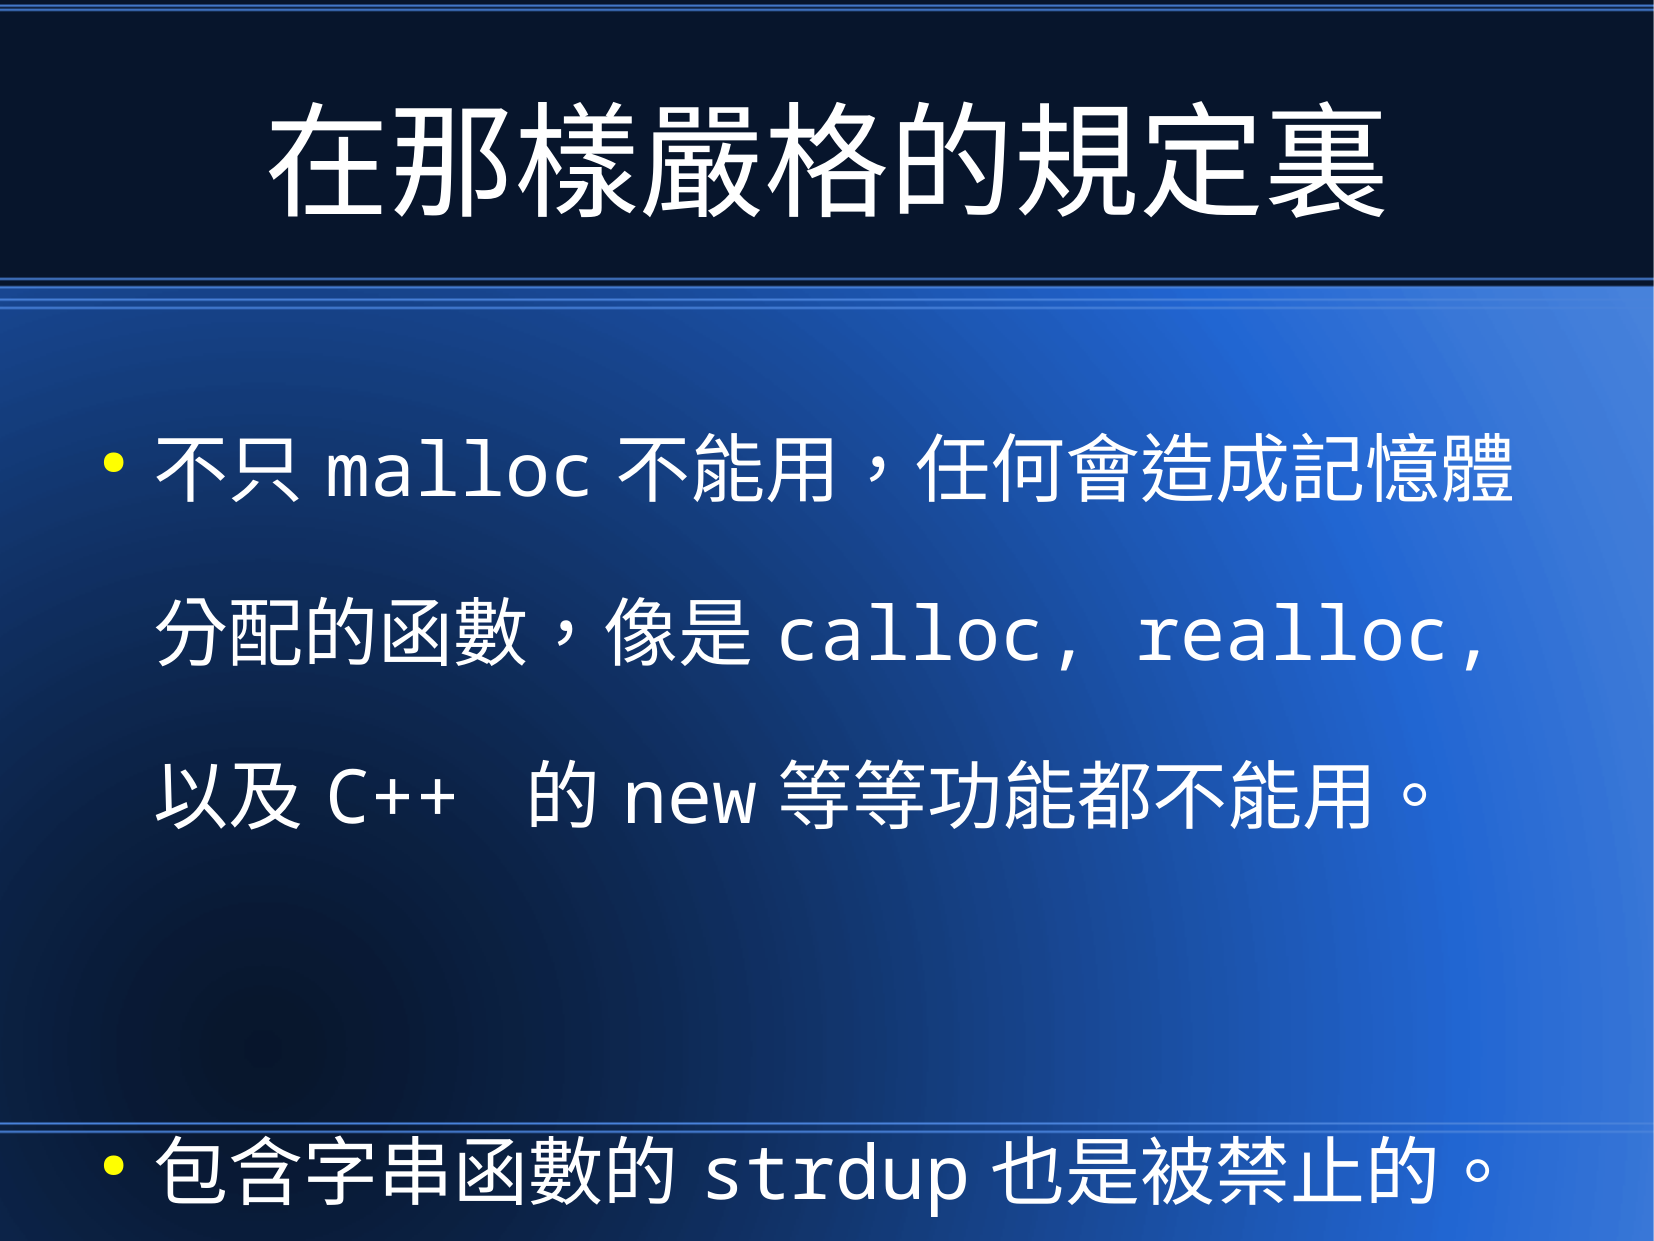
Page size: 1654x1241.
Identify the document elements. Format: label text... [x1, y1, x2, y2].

picture [0, 0, 1654, 1241]
title 在那樣嚴格的規定裏 [82, 49, 1571, 257]
list 不只malloc不能用，任何會造成記憶體分配的函數，像是calloc, realloc, 以及C++ 的new等等功能都不能用。 包含字串函數的strdup也是被禁止的。 [82, 355, 1571, 1241]
